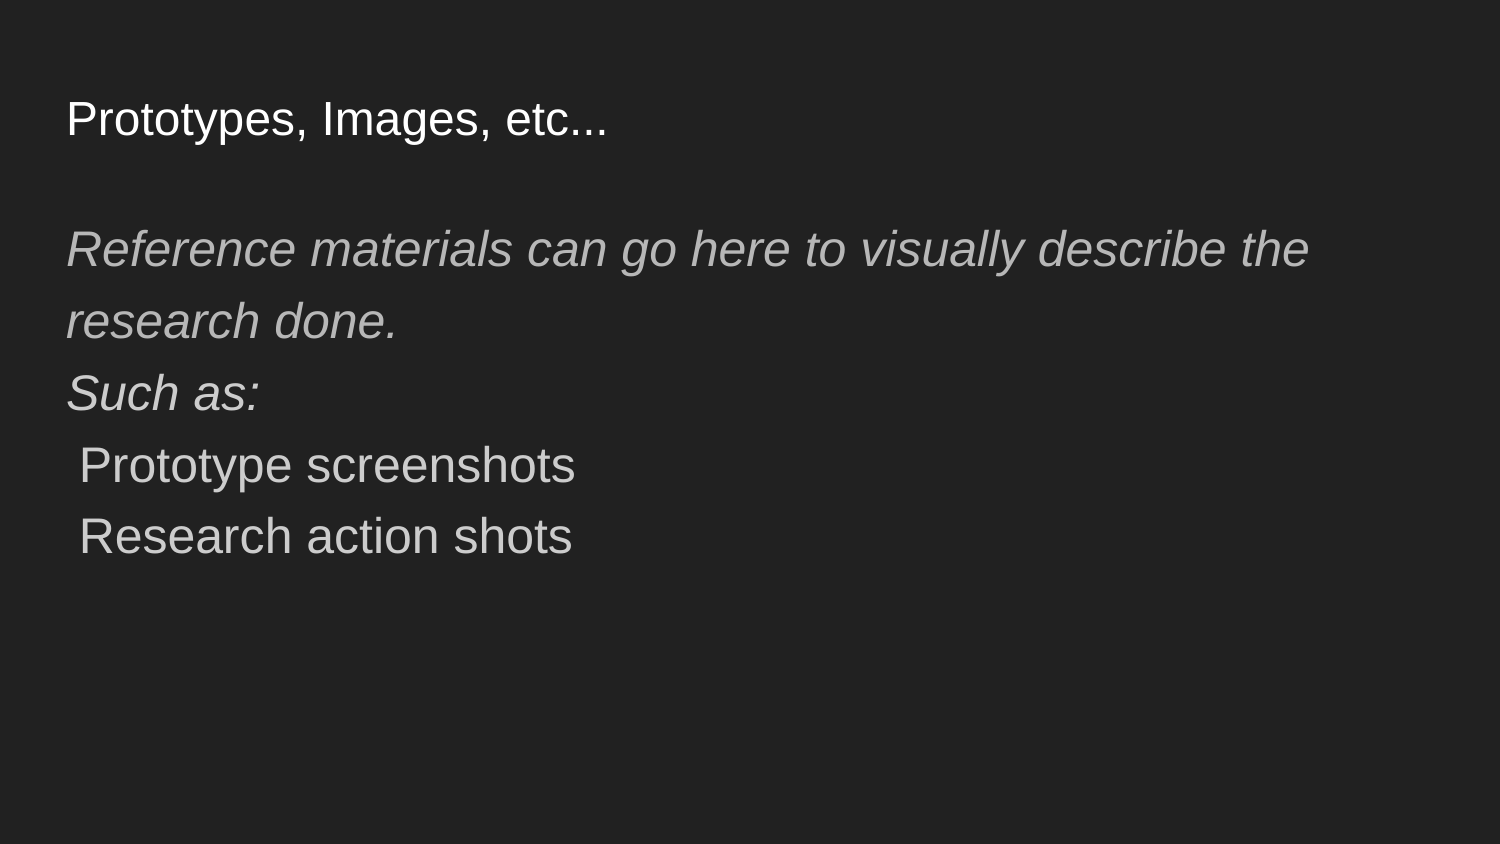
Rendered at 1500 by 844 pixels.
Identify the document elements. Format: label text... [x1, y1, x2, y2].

list Reference materials can go here to visually describe the research done. Such as: Prototype screenshots Research action shots [51, 189, 1449, 750]
title Prototypes, Images, etc... [51, 72, 1449, 167]
